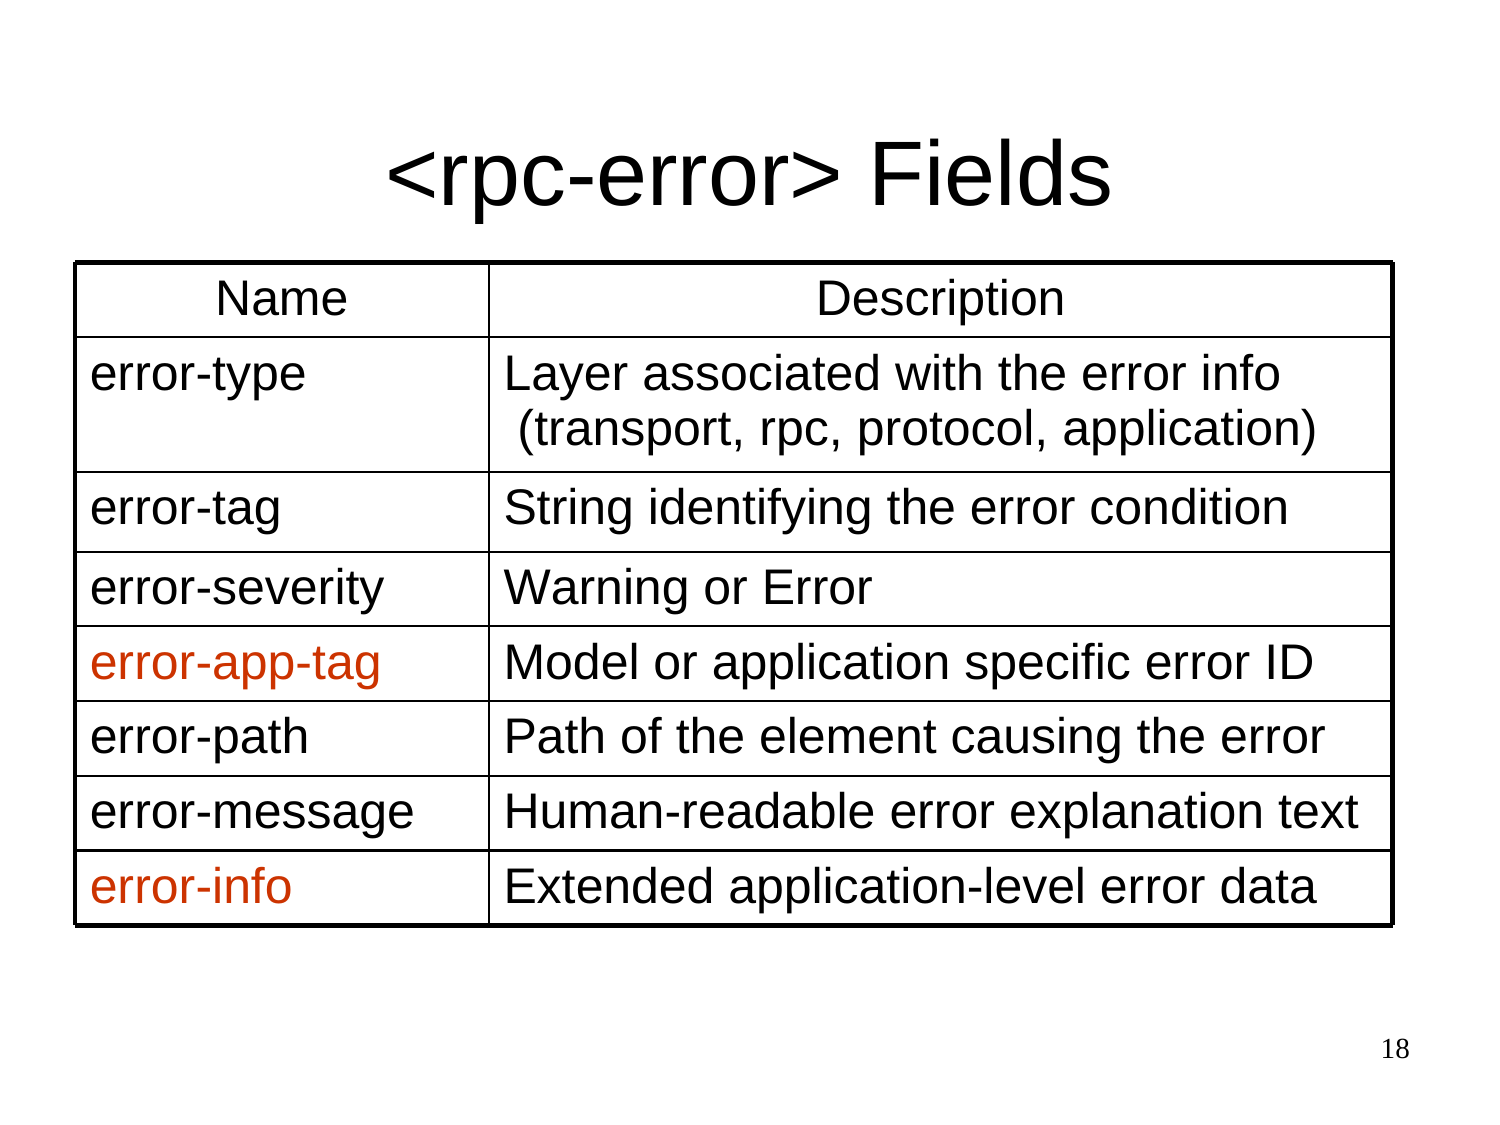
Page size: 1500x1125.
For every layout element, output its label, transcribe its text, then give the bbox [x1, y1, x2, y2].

text_box error-message [77, 777, 488, 849]
text_box Description [490, 265, 1390, 336]
text_box Layer associated with the error info (transport, rpc, protocol, application) [490, 338, 1390, 471]
text_box error-path [77, 702, 488, 775]
text_box error-info [77, 852, 488, 923]
text_box Model or application specific error ID [490, 627, 1390, 700]
text_box Name [77, 265, 488, 336]
text_box String identifying the error condition [490, 473, 1390, 551]
text_box Extended application-level error data [490, 852, 1390, 923]
text_box Warning or Error [490, 553, 1390, 625]
text_box error-app-tag [77, 627, 488, 700]
text_box error-type [77, 338, 488, 471]
title <rpc-error> Fields [75, 44, 1426, 233]
text_box Path of the element causing the error [490, 702, 1390, 775]
text_box Human-readable error explanation text [490, 777, 1390, 849]
text_box error-tag [77, 473, 488, 551]
text_box error-severity [77, 553, 488, 625]
